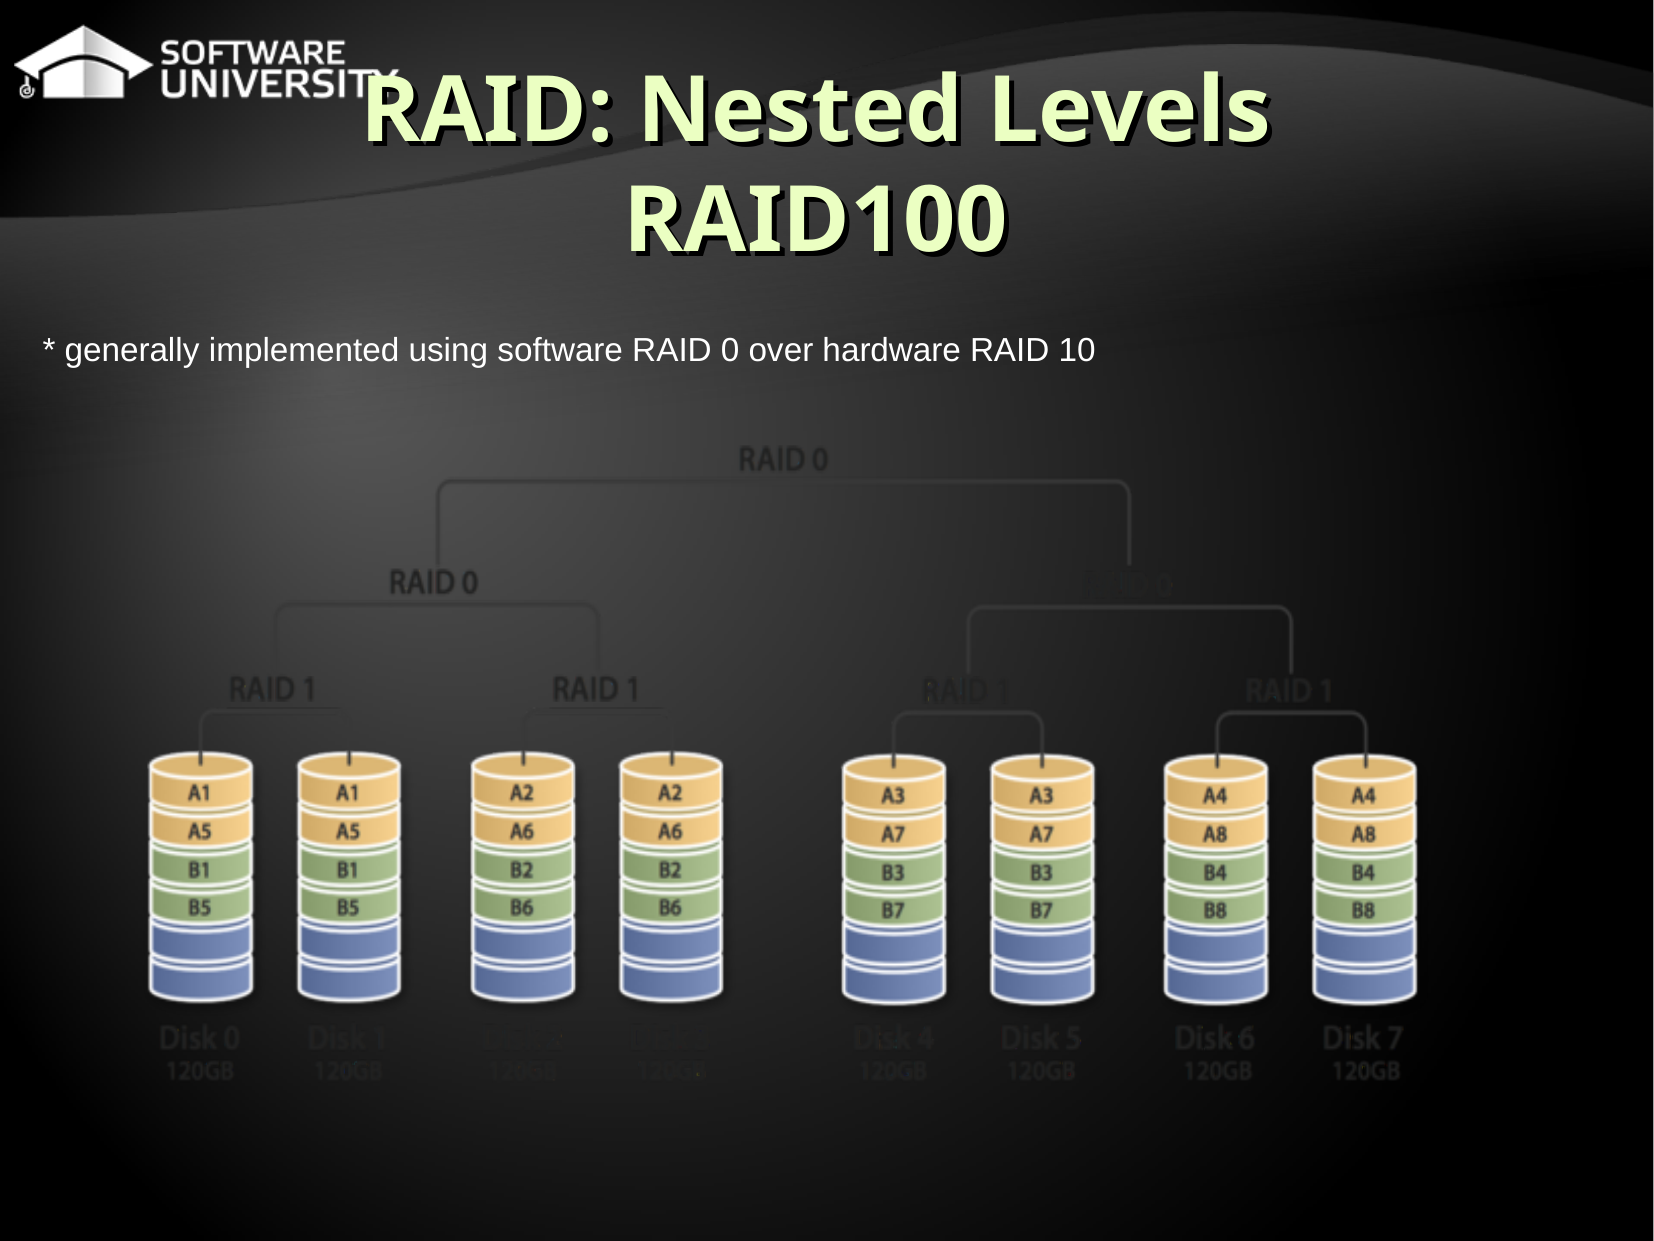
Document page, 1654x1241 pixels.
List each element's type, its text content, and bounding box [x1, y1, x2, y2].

title RAID: Nested Levels RAID100 [71, 50, 1560, 271]
text_box * generally implemented using software RAID 0 over hardware RAID 10 [27, 324, 1648, 373]
picture [0, 0, 1654, 1241]
